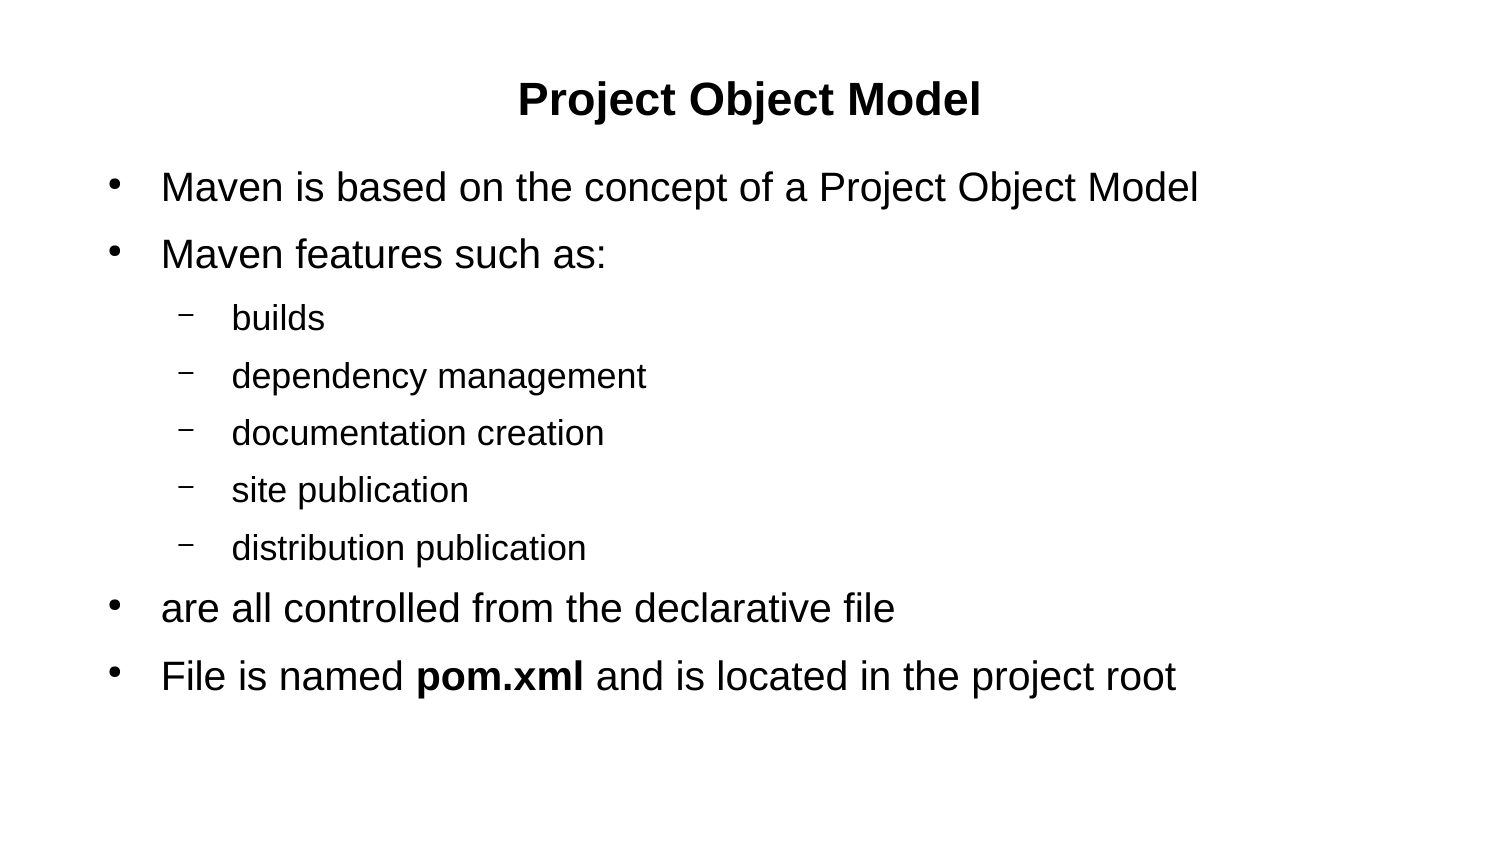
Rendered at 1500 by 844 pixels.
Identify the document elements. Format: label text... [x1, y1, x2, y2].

list Maven is based on the concept of a Project Object Model Maven features such as: builds dependency management documentation creation site publication distribution publication are all controlled from the declarative file File is named pom.xml and is located in the project root [75, 153, 1395, 807]
title Project Object Model [75, 33, 1425, 133]
